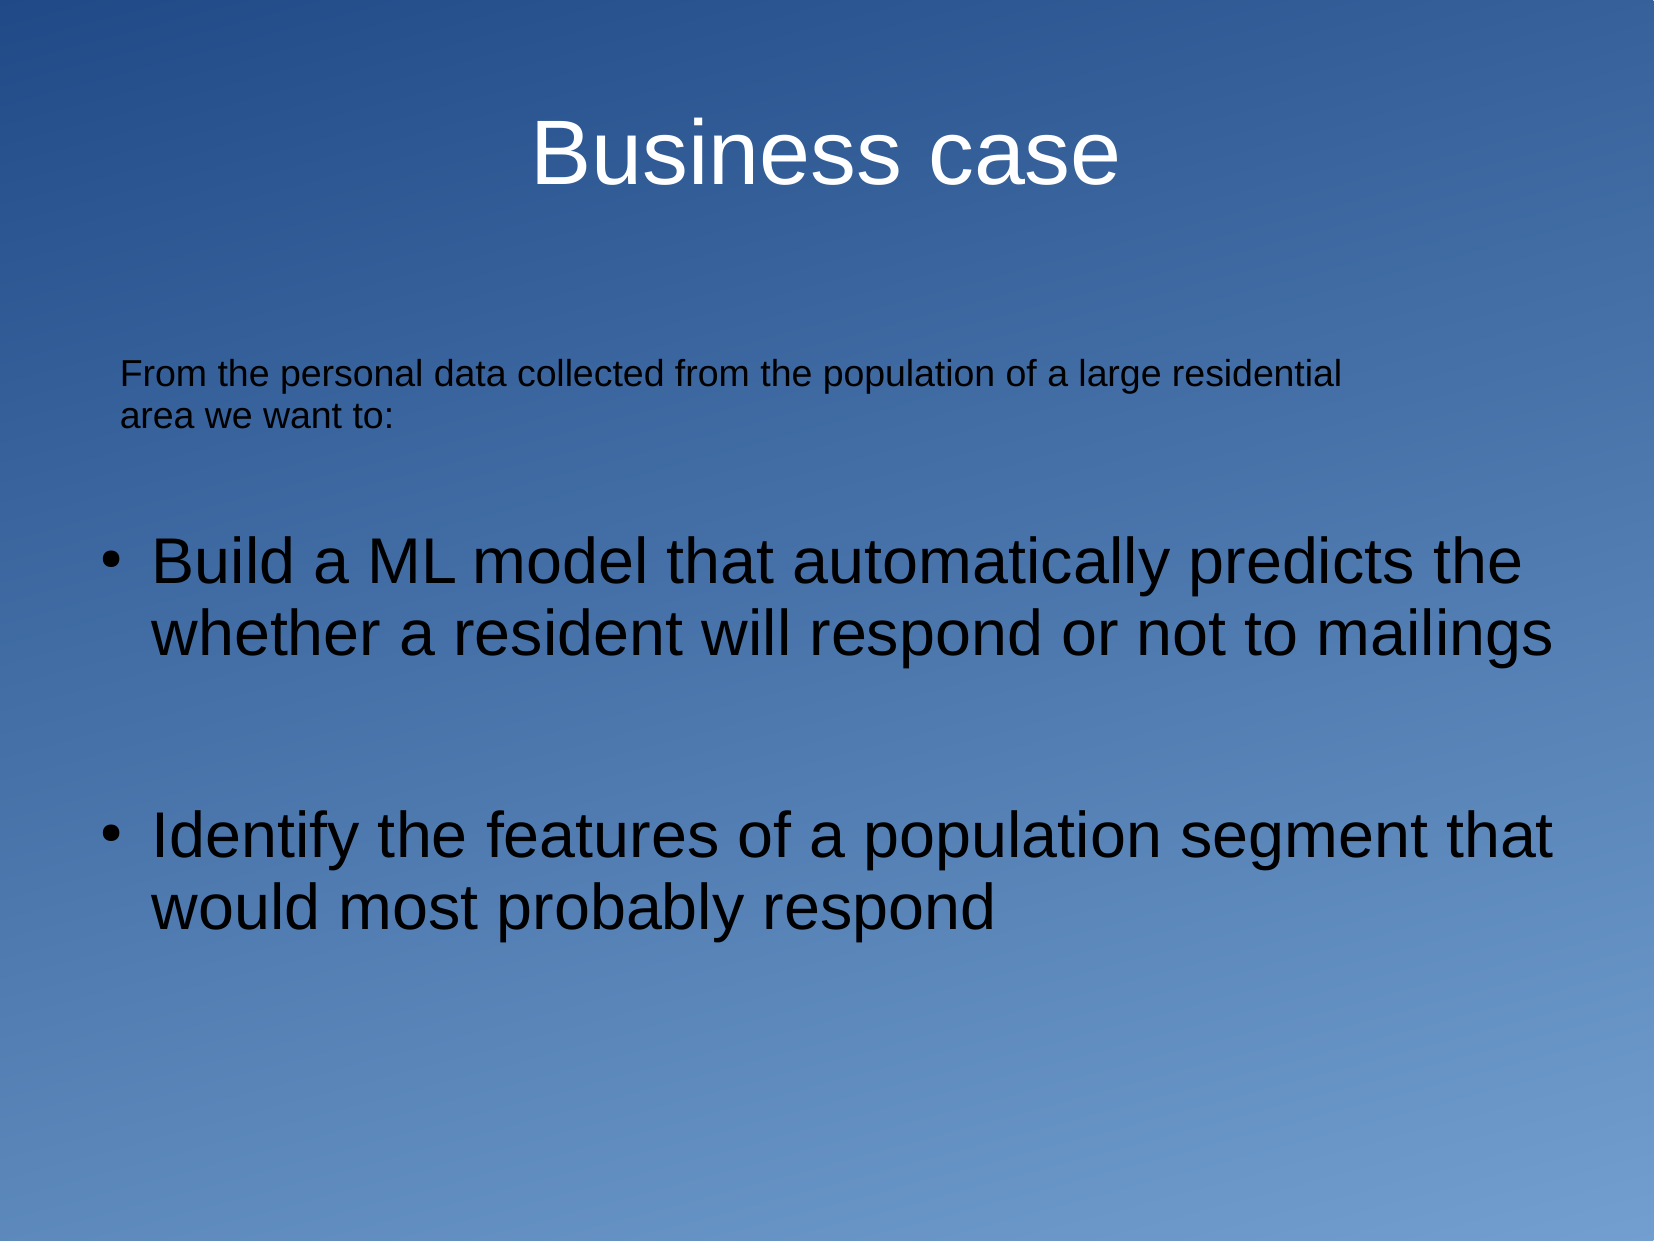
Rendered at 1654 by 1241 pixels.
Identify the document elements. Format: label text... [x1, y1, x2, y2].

title Business case [82, 49, 1571, 257]
list Build a ML model that automatically predicts the whether a resident will respond or not to mailings Identify the features of a population segment that would most probably respond [82, 524, 1571, 1010]
text_box From the personal data collected from the population of a large residential area we want to: [105, 344, 1501, 444]
